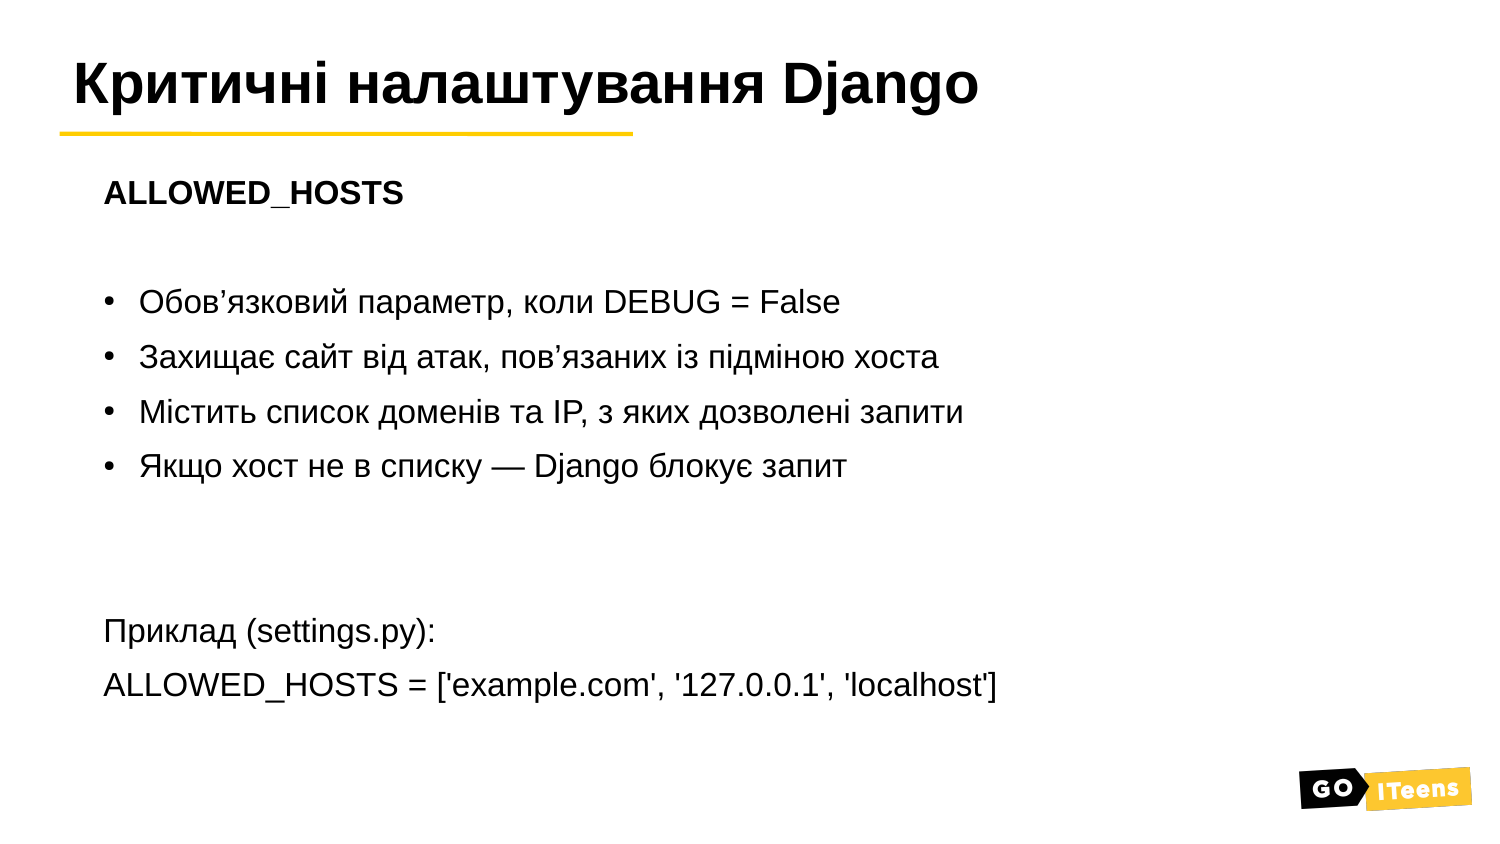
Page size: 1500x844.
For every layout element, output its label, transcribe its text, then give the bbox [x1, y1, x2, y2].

text_box Критичні налаштування Django [58, 30, 1359, 131]
text_box ALLOWED_HOSTS Обов’язковий параметр, коли DEBUG = False Захищає сайт від атак, пов’язаних із підміною хоста Містить список доменів та IP, з яких дозволені запити Якщо хост не в списку — Django блокує запит Приклад (settings.py): ALLOWED_HOSTS = ['example.com', '127.0.0.1', 'localhost'] [59, 166, 1471, 821]
